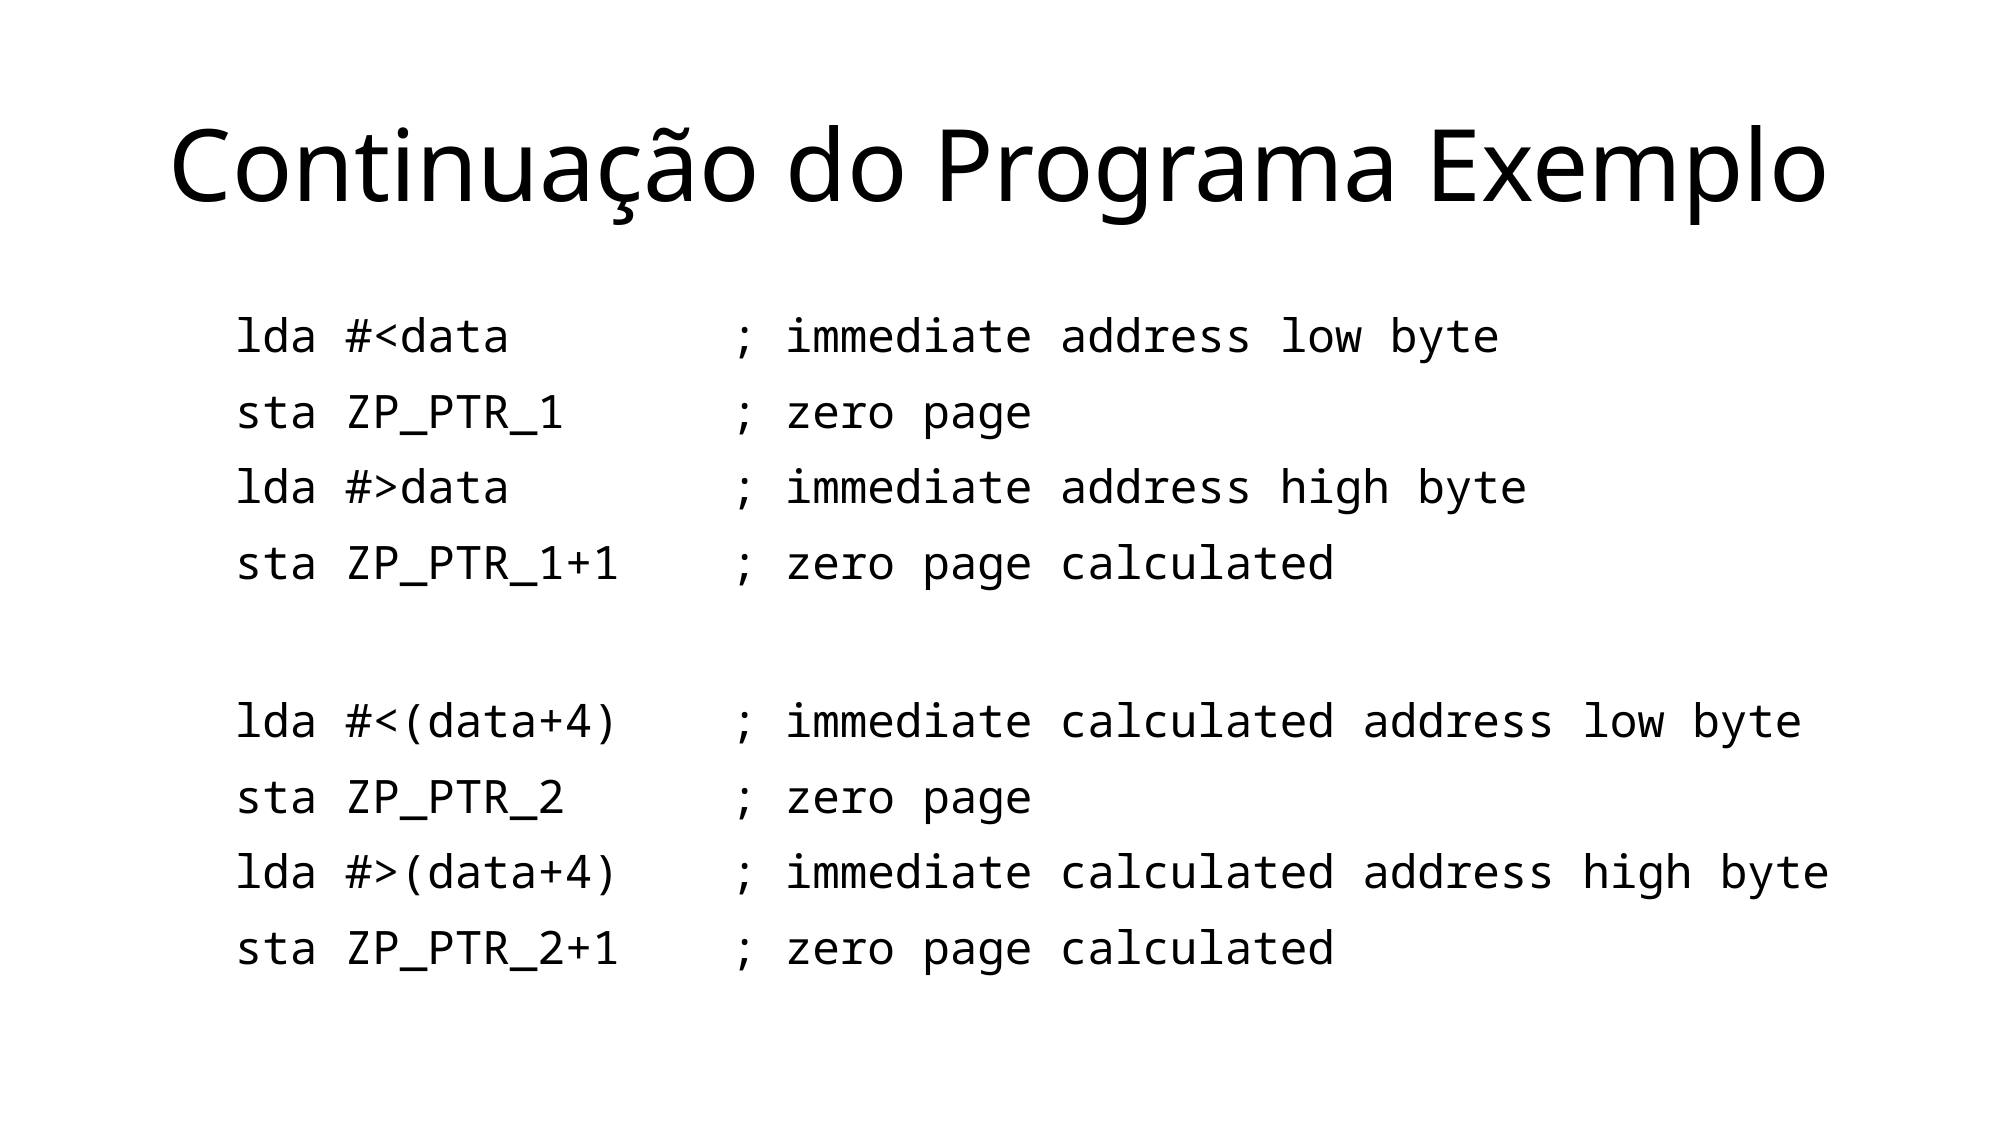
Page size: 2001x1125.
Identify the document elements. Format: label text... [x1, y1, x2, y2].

title Continuação do Programa Exemplo [137, 59, 1863, 278]
list lda #<data ; immediate address low byte sta ZP_PTR_1 ; zero page lda #>data ; immediate address high byte sta ZP_PTR_1+1 ; zero page calculated lda #<(data+4) ; immediate calculated address low byte sta ZP_PTR_2 ; zero page lda #>(data+4) ; immediate calculated address high byte sta ZP_PTR_2+1 ; zero page calculated [137, 299, 1863, 1014]
